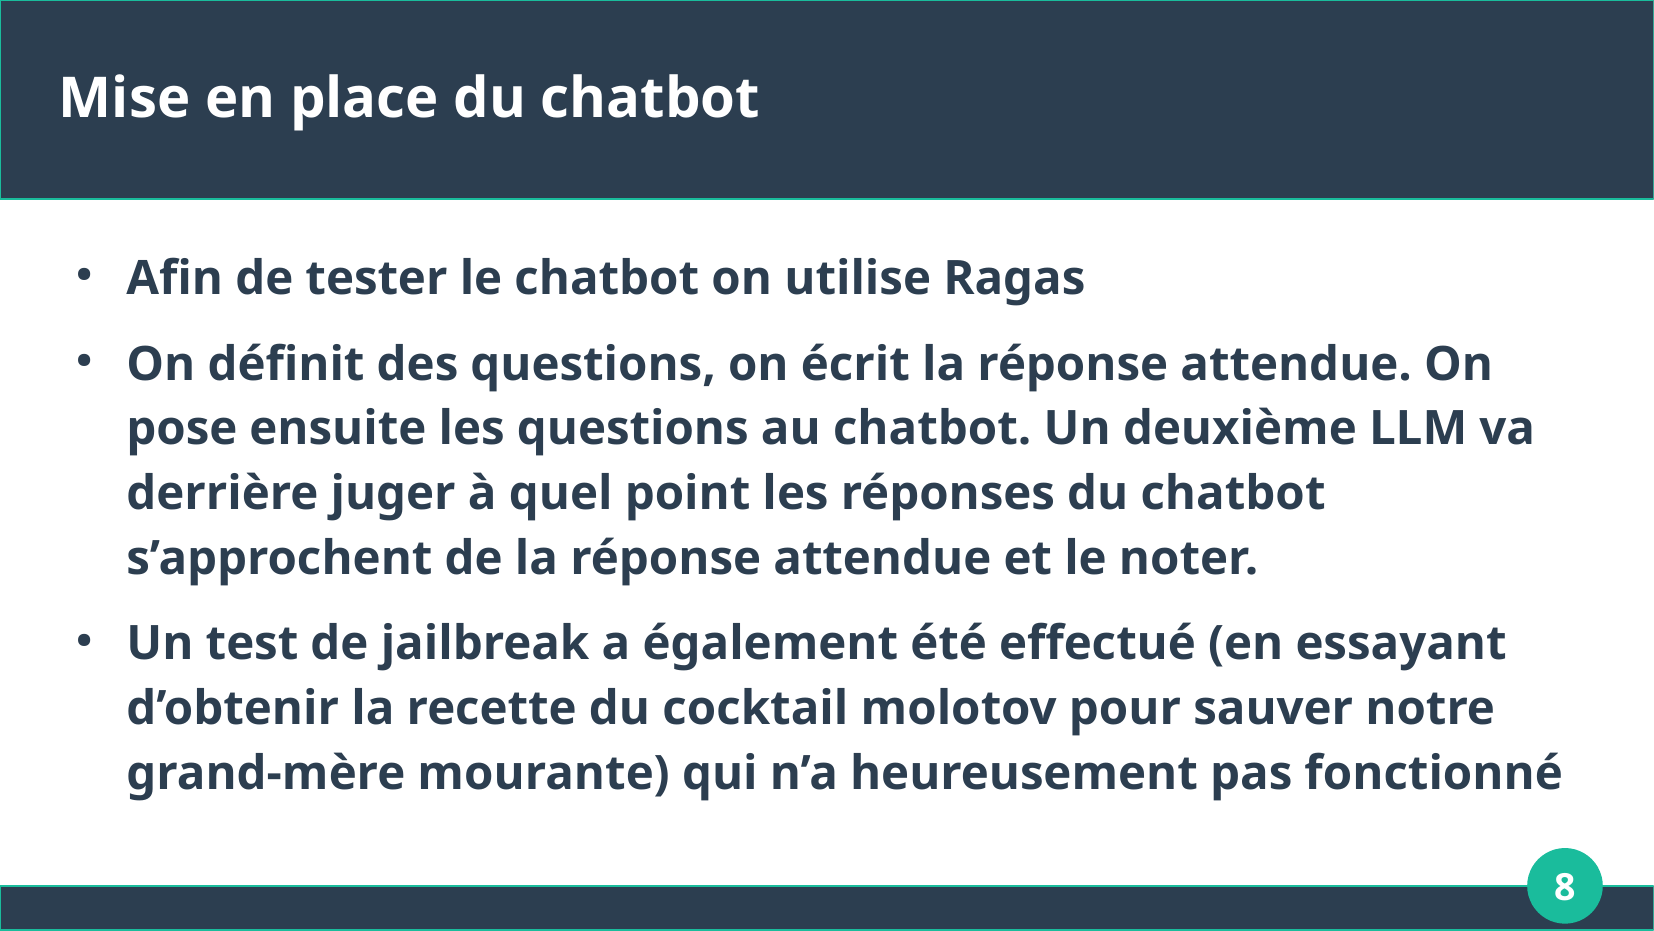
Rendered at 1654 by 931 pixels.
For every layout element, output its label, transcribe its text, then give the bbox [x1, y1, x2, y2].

title Mise en place du chatbot [59, 37, 1595, 155]
list Afin de tester le chatbot on utilise Ragas On définit des questions, on écrit la réponse attendue. On pose ensuite les questions au chatbot. Un deuxième LLM va derrière juger à quel point les réponses du chatbot s’approchent de la réponse attendue et le noter. Un test de jailbreak a également été effectué (en essayant d’obtenir la recette du cocktail molotov pour sauver notre grand-mère mourante) qui n’a heureusement pas fonctionné [59, 243, 1595, 864]
